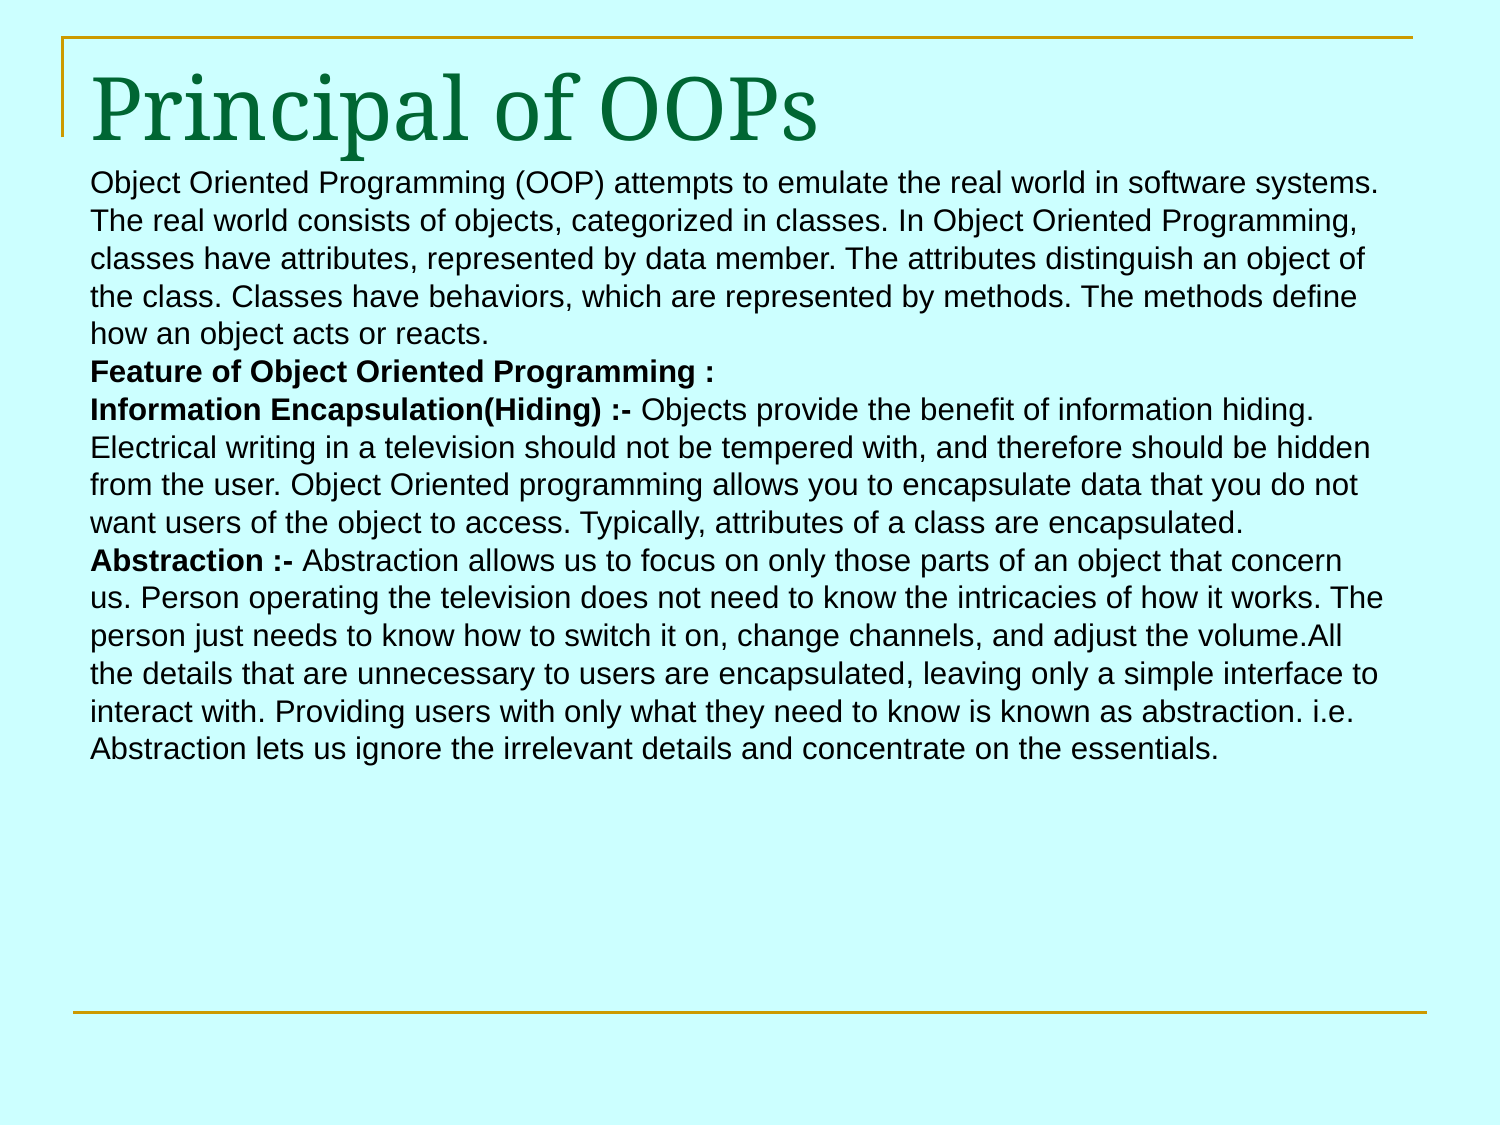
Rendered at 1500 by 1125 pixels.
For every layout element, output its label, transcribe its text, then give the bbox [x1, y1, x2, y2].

title Principal of OOPs [75, 45, 1426, 162]
list Object Oriented Programming (OOP) attempts to emulate the real world in software systems. The real world consists of objects, categorized in classes. In Object Oriented Programming, classes have attributes, represented by data member. The attributes distinguish an object of the class. Classes have behaviors, which are represented by methods. The methods define how an object acts or reacts. Feature of Object Oriented Programming : Information Encapsulation(Hiding) :- Objects provide the benefit of information hiding. Electrical writing in a television should not be tempered with, and therefore should be hidden from the user. Object Oriented programming allows you to encapsulate data that you do not want users of the object to access. Typically, attributes of a class are encapsulated. Abstraction :- Abstraction allows us to focus on only those parts of an object that concern us. Person operating the television does not need to know the intricacies of how it works. The person just needs to know how to switch it on, change channels, and adjust the volume.All the details that are unnecessary to users are encapsulated, leaving only a simple interface to interact with. Providing users with only what they need to know is known as abstraction. i.e. Abstraction lets us ignore the irrelevant details and concentrate on the essentials. [75, 162, 1500, 1088]
